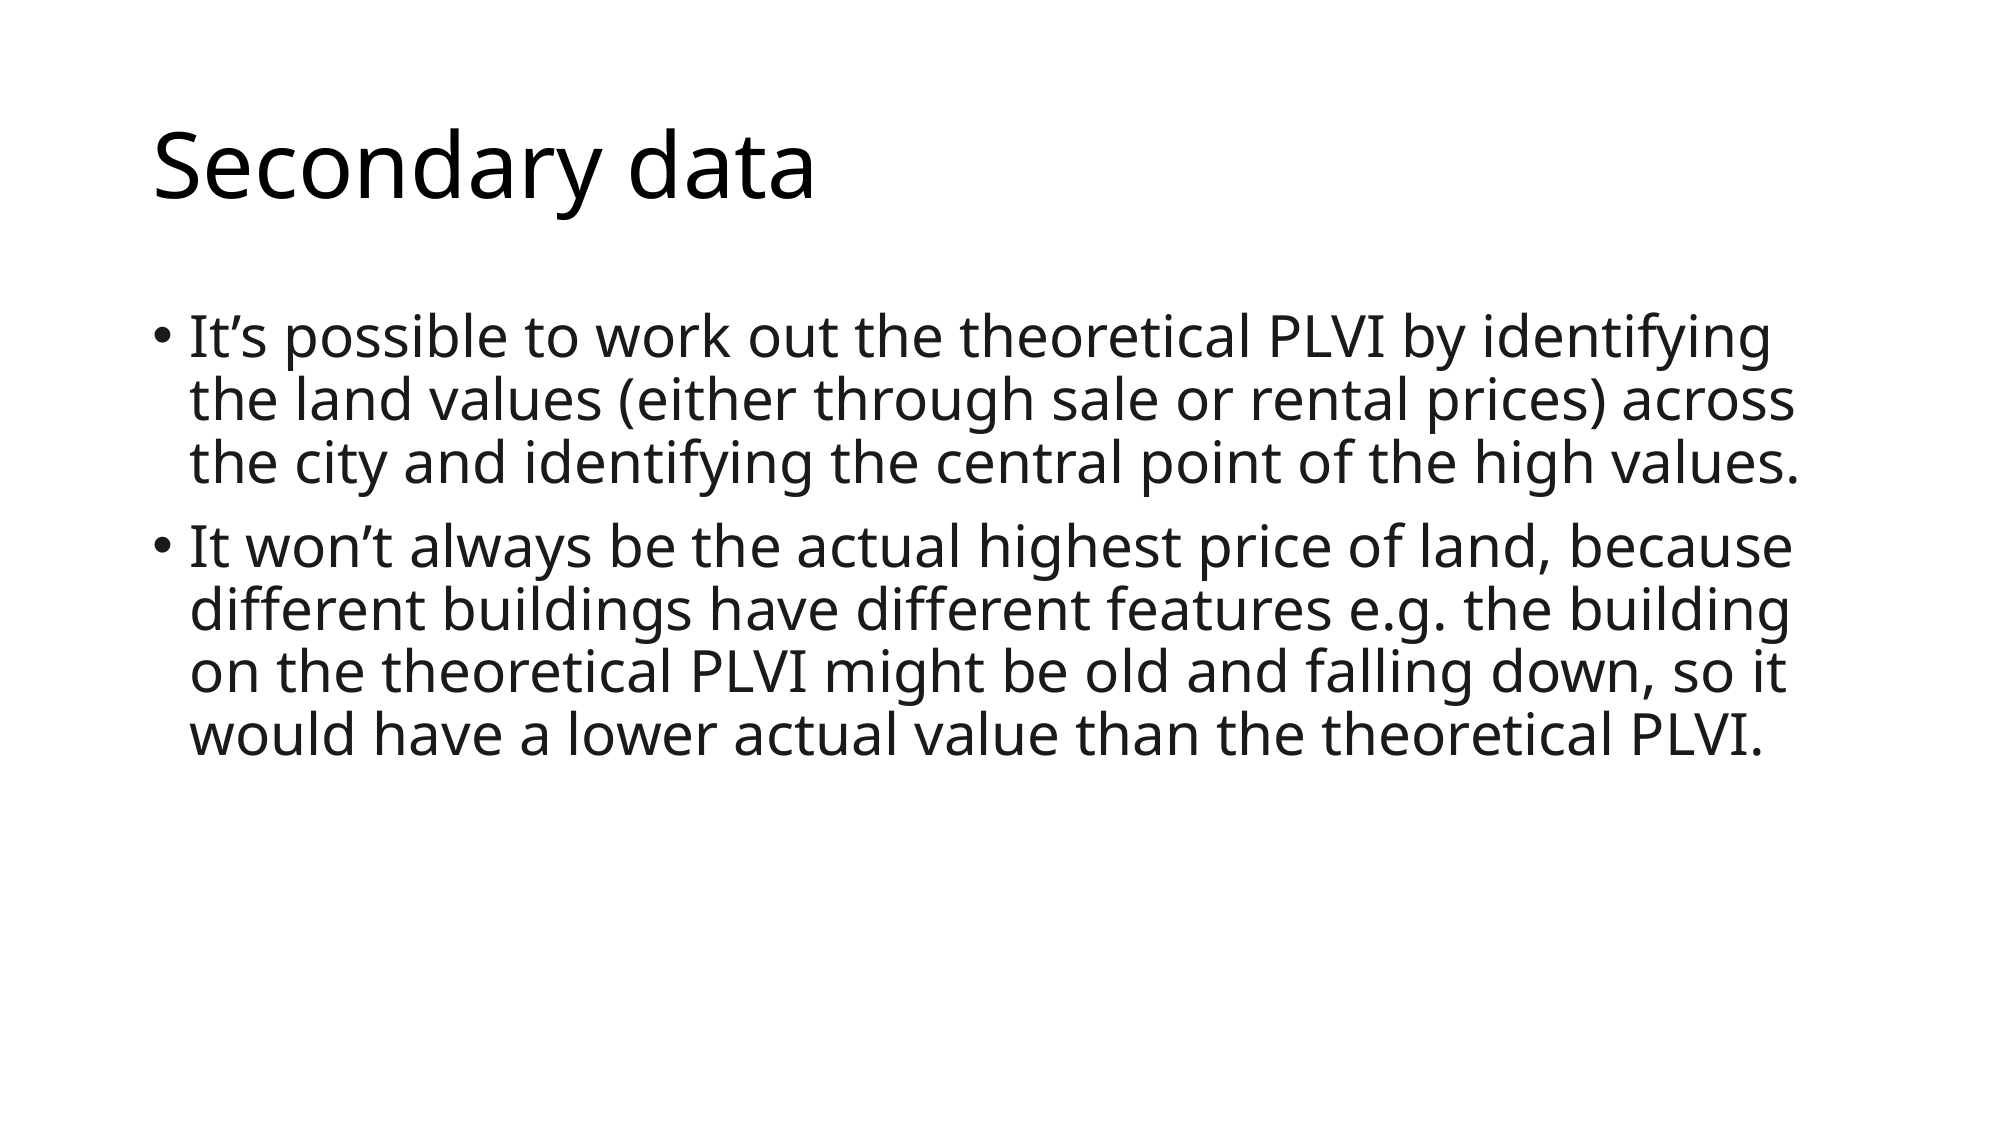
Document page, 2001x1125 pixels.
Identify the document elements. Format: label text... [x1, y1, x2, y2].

list It’s possible to work out the theoretical PLVI by identifying the land values (either through sale or rental prices) across the city and identifying the central point of the high values. It won’t always be the actual highest price of land, because different buildings have different features e.g. the building on the theoretical PLVI might be old and falling down, so it would have a lower actual value than the theoretical PLVI. [137, 299, 1863, 1014]
title Secondary data [137, 59, 1863, 278]
